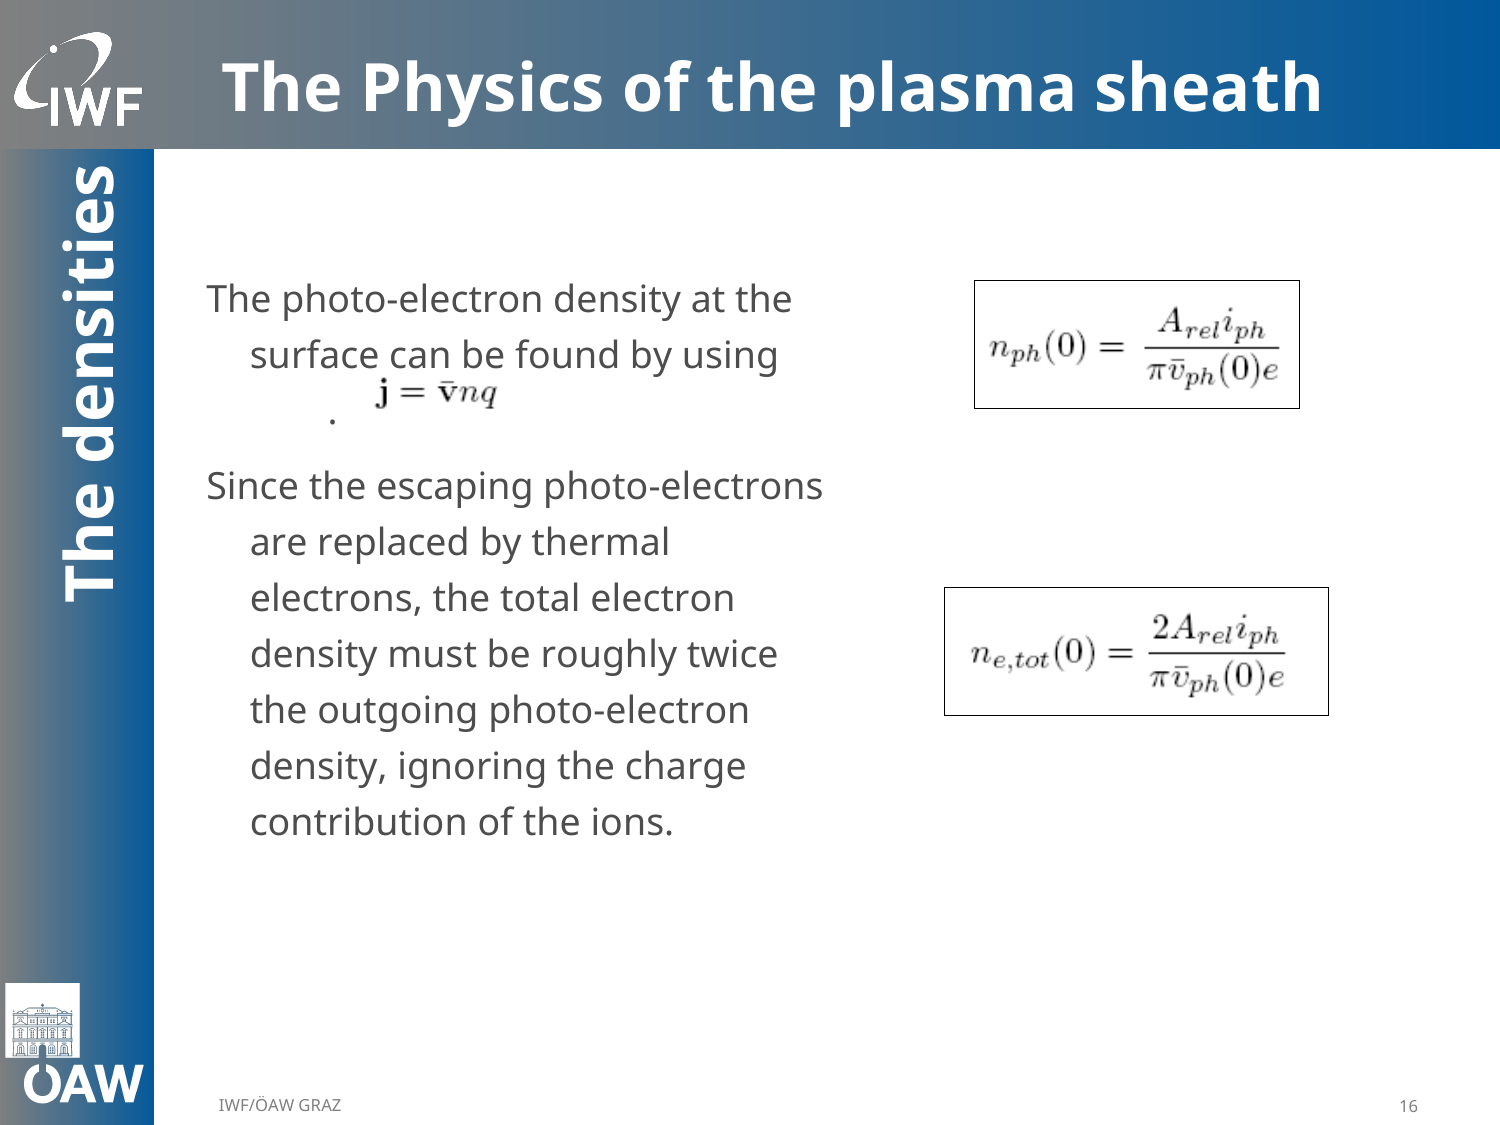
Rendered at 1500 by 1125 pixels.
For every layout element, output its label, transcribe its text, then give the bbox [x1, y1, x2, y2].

picture [5, 983, 154, 1105]
title The Physics of the plasma sheath [206, 31, 1459, 149]
text_box The densities [29, 148, 154, 959]
list The photo-electron density at the surface can be found by using . Since the escaping photo-electrons are replaced by thermal electrons, the total electron density must be roughly twice the outgoing photo-electron density, ignoring the charge contribution of the ions. [206, 267, 827, 939]
picture [981, 326, 1133, 374]
picture [8, 32, 154, 132]
picture [368, 373, 506, 421]
picture [965, 606, 1303, 708]
picture [1138, 296, 1283, 404]
